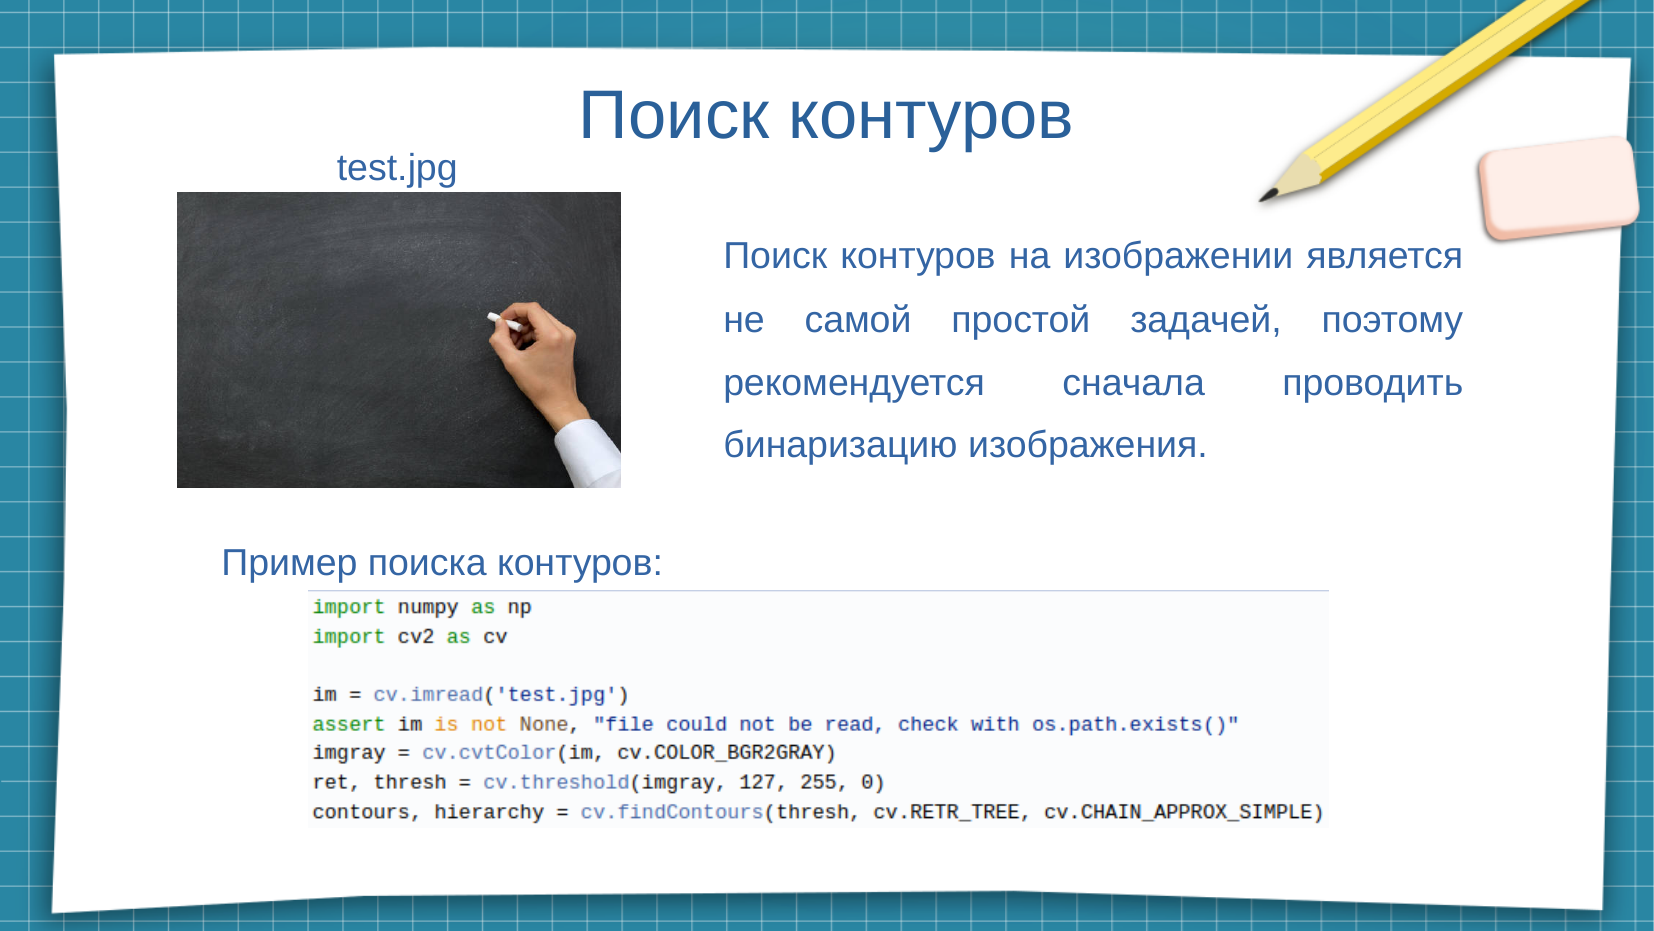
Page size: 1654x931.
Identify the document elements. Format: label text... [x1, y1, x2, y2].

text_box test.jpg [322, 118, 473, 196]
picture [0, 0, 1654, 931]
text_box Пример поиска контуров: [206, 512, 680, 591]
title Поиск контуров [82, 37, 1571, 193]
text_box Поиск контуров на изображении является не самой простой задачей, поэтому рекомендуется сначала проводить бинаризацию изображения. [708, 206, 1506, 474]
